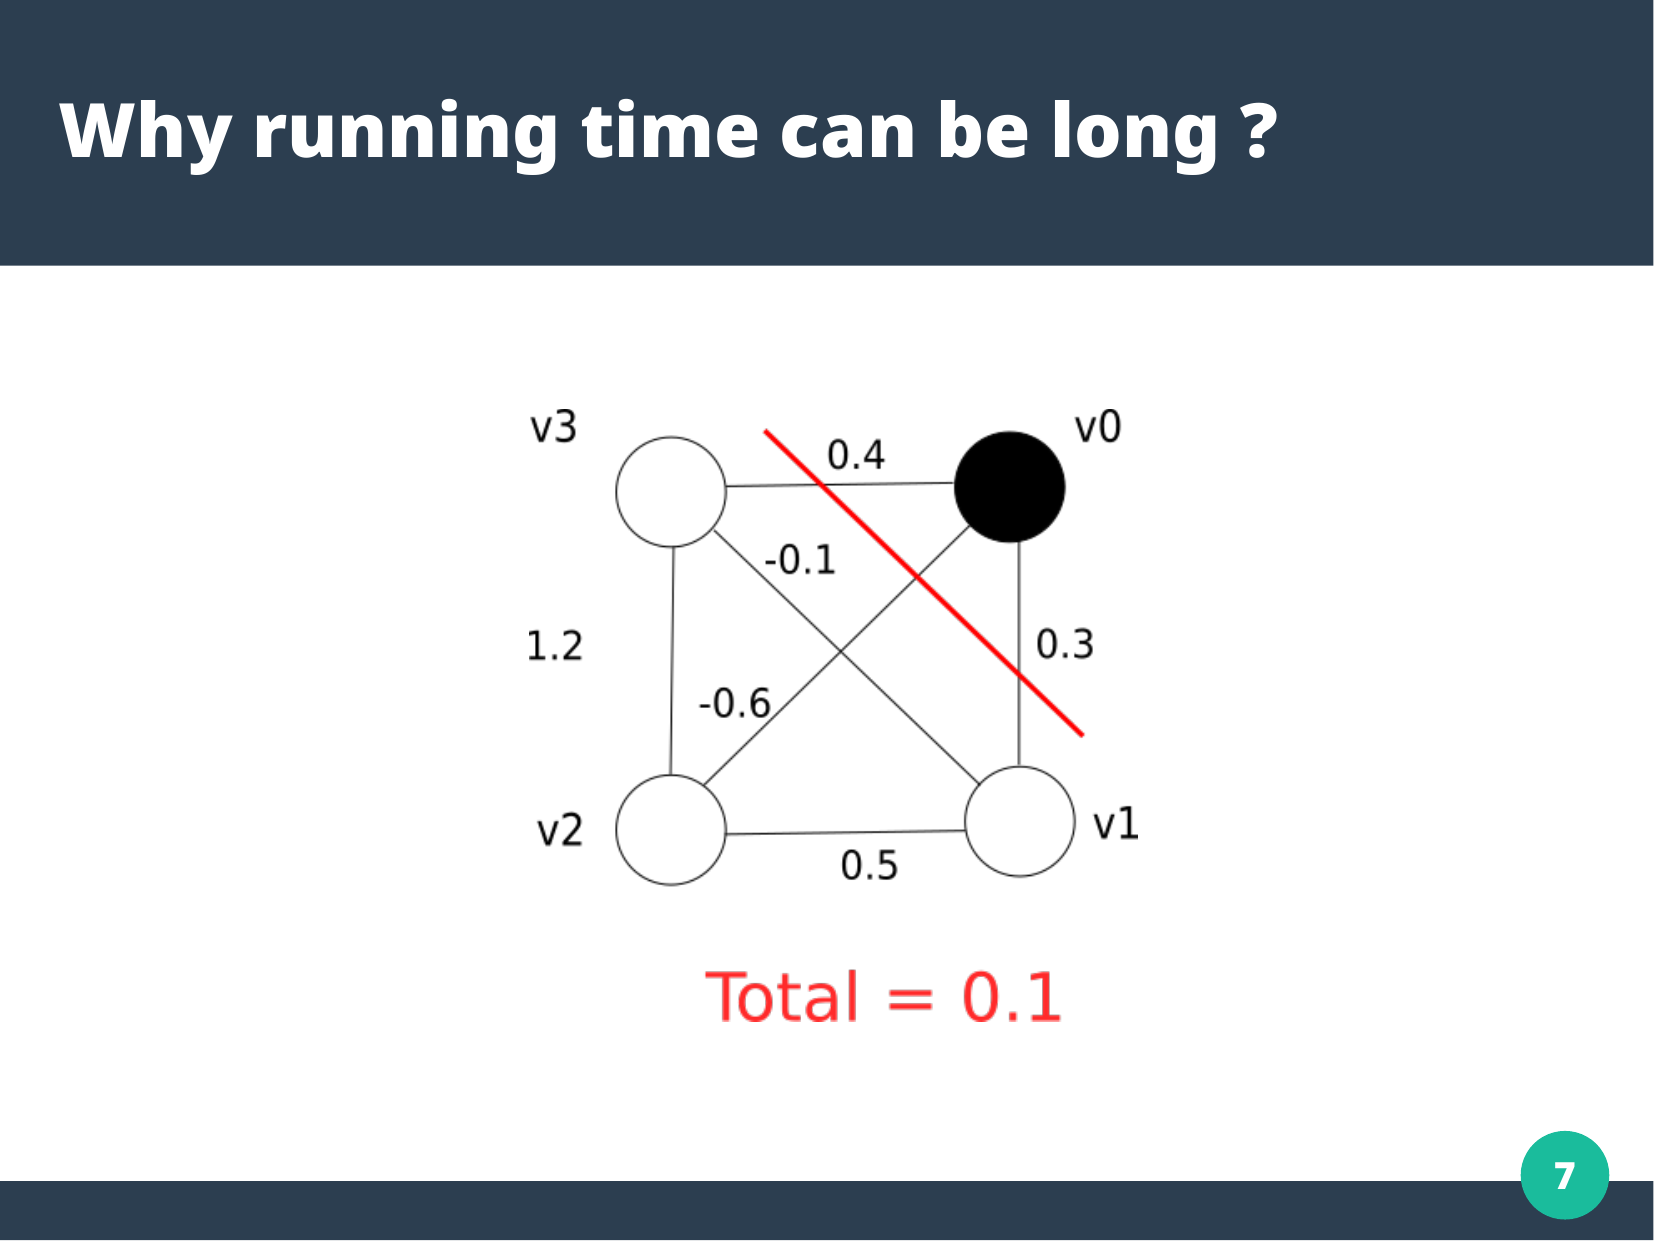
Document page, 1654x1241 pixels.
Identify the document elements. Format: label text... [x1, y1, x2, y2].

picture [529, 409, 1138, 1022]
title Why running time can be long ? [59, 49, 1595, 207]
